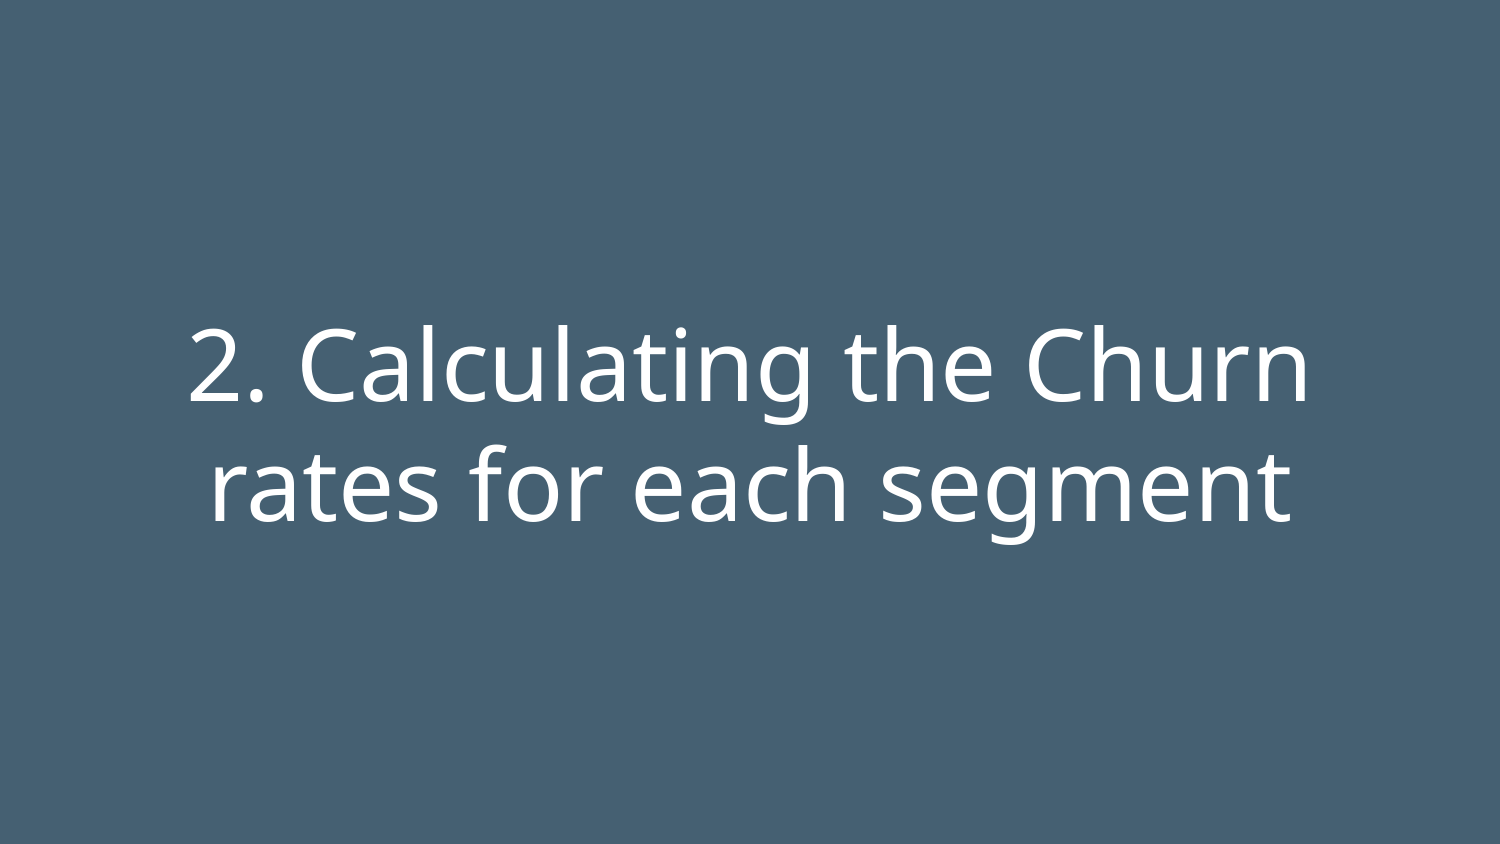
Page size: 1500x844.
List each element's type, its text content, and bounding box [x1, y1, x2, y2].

text_box 2. Calculating the Churn rates for each segment [123, 253, 1377, 591]
